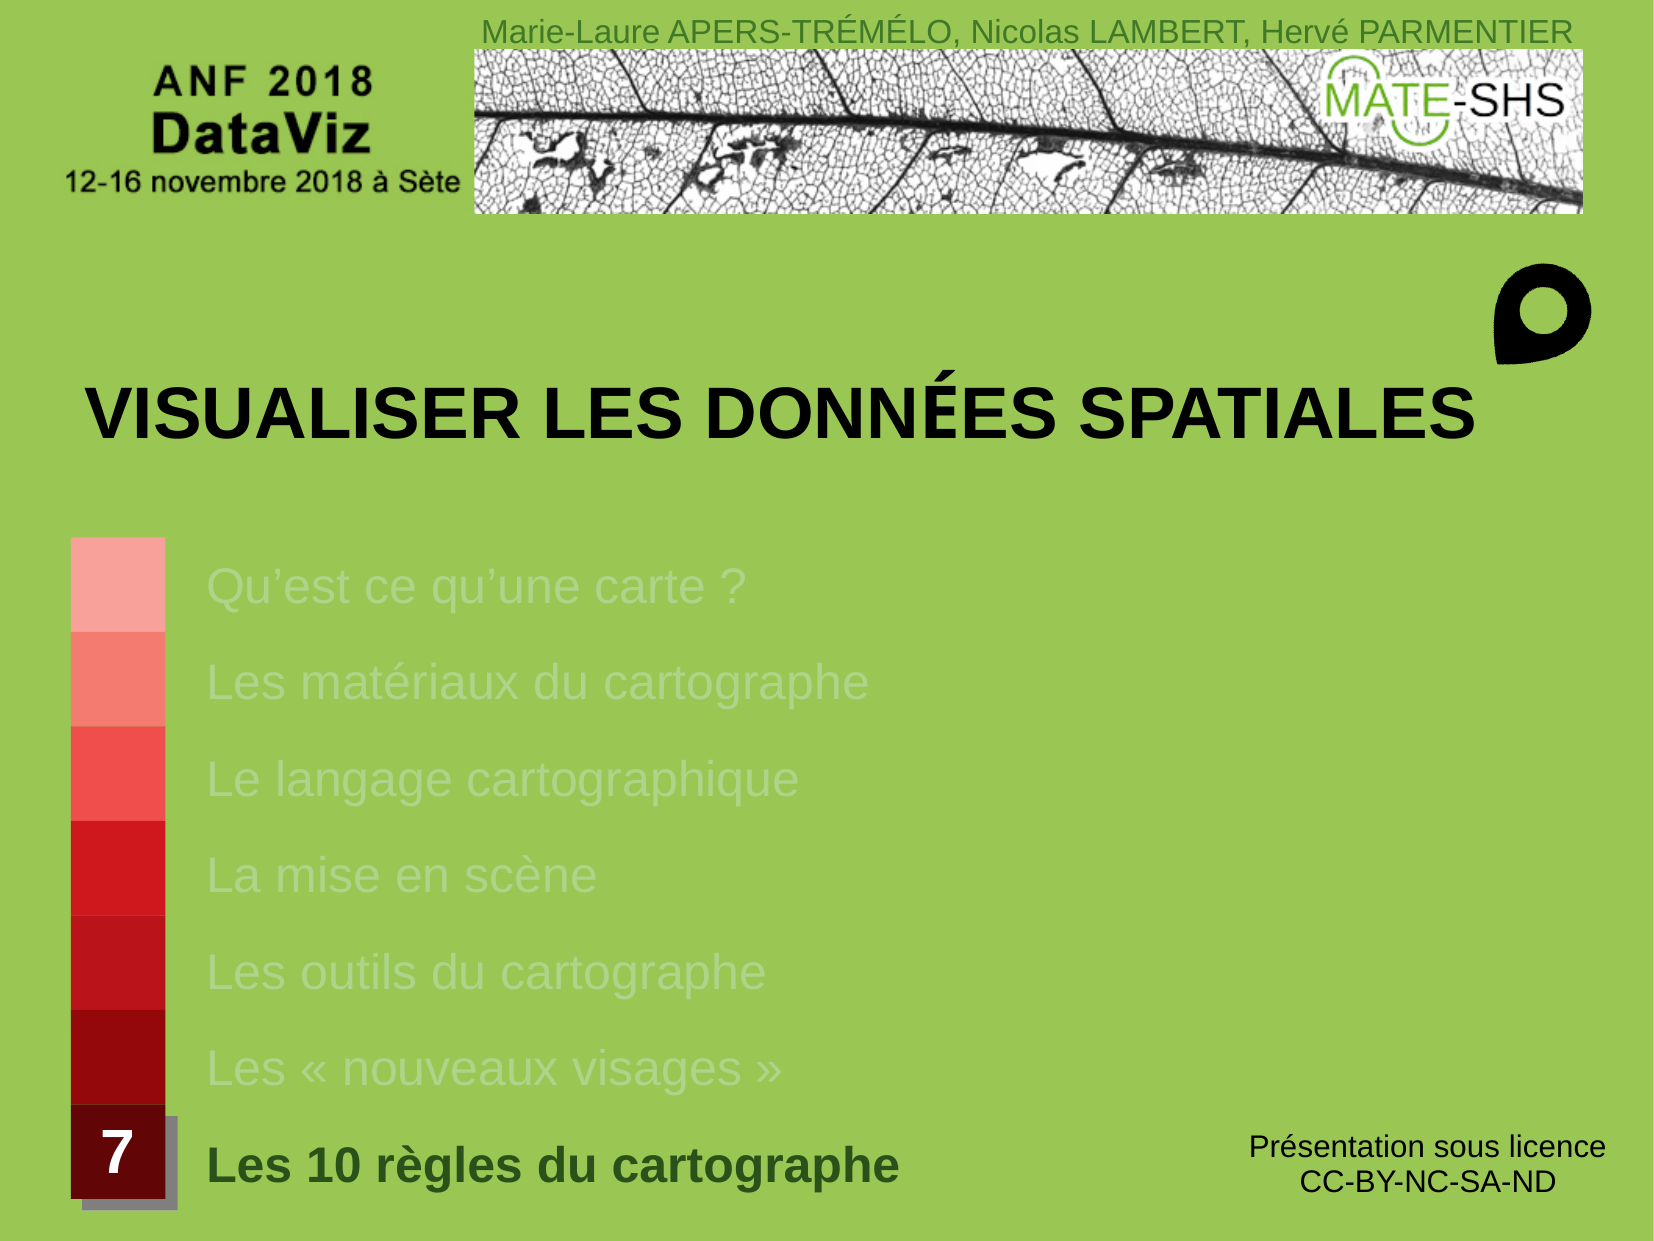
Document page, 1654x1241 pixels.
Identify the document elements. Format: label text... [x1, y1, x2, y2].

text_box Les « nouveaux visages » [191, 1031, 898, 1106]
text_box Présentation sous licence CC-BY-NC-SA-ND [1234, 1122, 1623, 1207]
text_box VISUALISER LES DONNÉES SPATIALES [69, 352, 1548, 512]
text_box Les outils du cartographe [191, 935, 898, 1009]
text_box 7 [70, 1104, 166, 1199]
text_box Le langage cartographique [191, 742, 898, 816]
text_box Les 10 règles du cartographe [191, 1127, 916, 1202]
picture [1452, 236, 1619, 402]
text_box Les matériaux du cartographe [191, 645, 898, 720]
text_box Marie-Laure APERS-TRÉMÉLO, Nicolas LAMBERT, Hervé PARMENTIER [466, 5, 1600, 58]
text_box Qu’est ce qu’une carte ? [191, 549, 898, 623]
text_box [70, 537, 166, 1104]
text_box La mise en scène [191, 838, 1172, 913]
picture [51, 49, 1583, 214]
